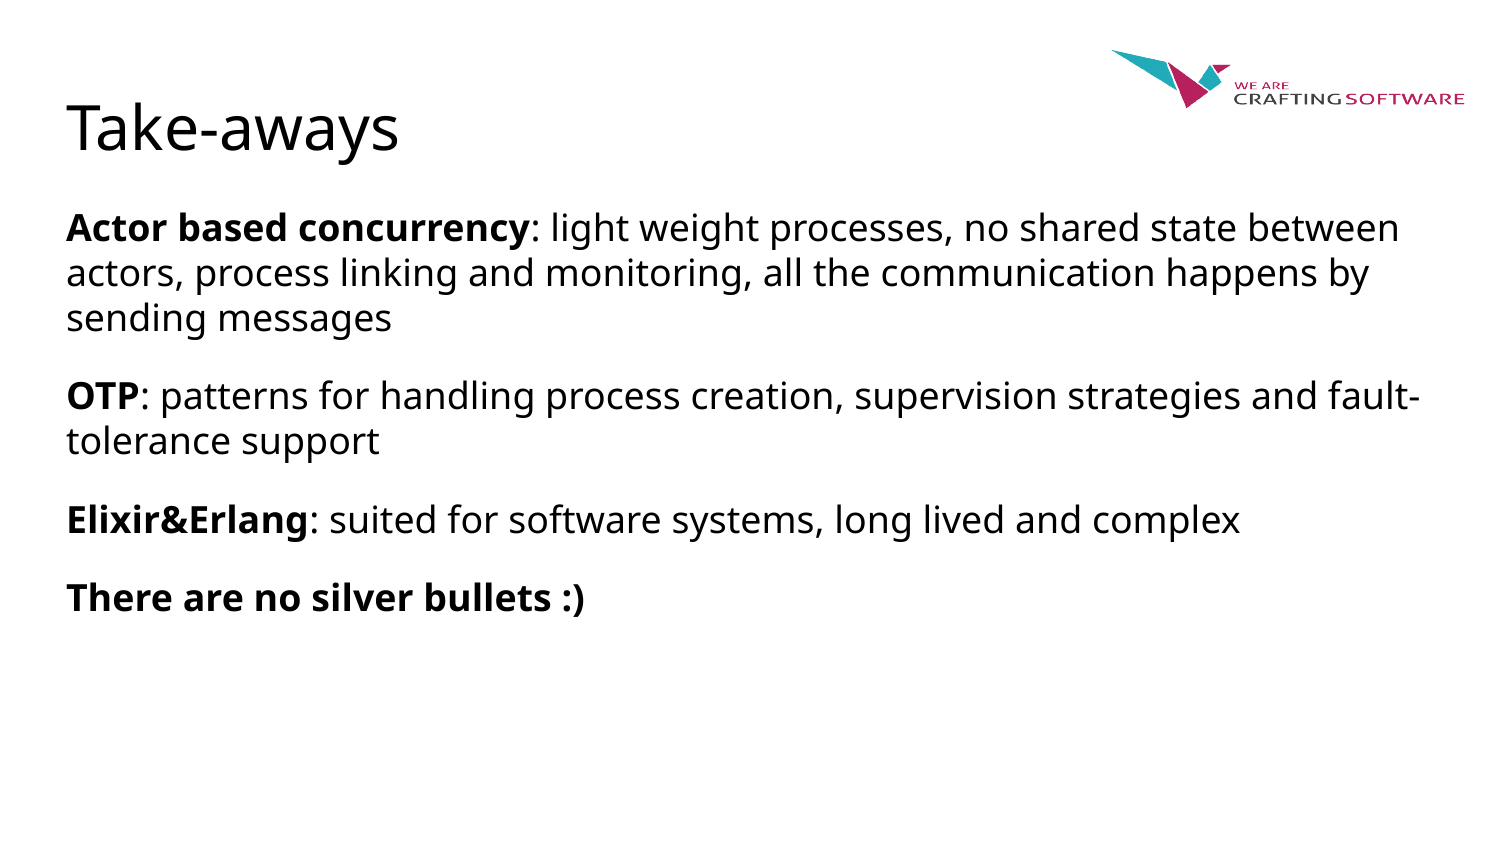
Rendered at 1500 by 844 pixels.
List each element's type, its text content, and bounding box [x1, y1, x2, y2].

list Actor based concurrency: light weight processes, no shared state between actors, process linking and monitoring, all the communication happens by sending messages OTP: patterns for handling process creation, supervision strategies and fault-tolerance support Elixir&Erlang: suited for software systems, long lived and complex There are no silver bullets :) [51, 189, 1449, 750]
title Take-aways [51, 72, 1449, 167]
picture [1094, 0, 1481, 163]
